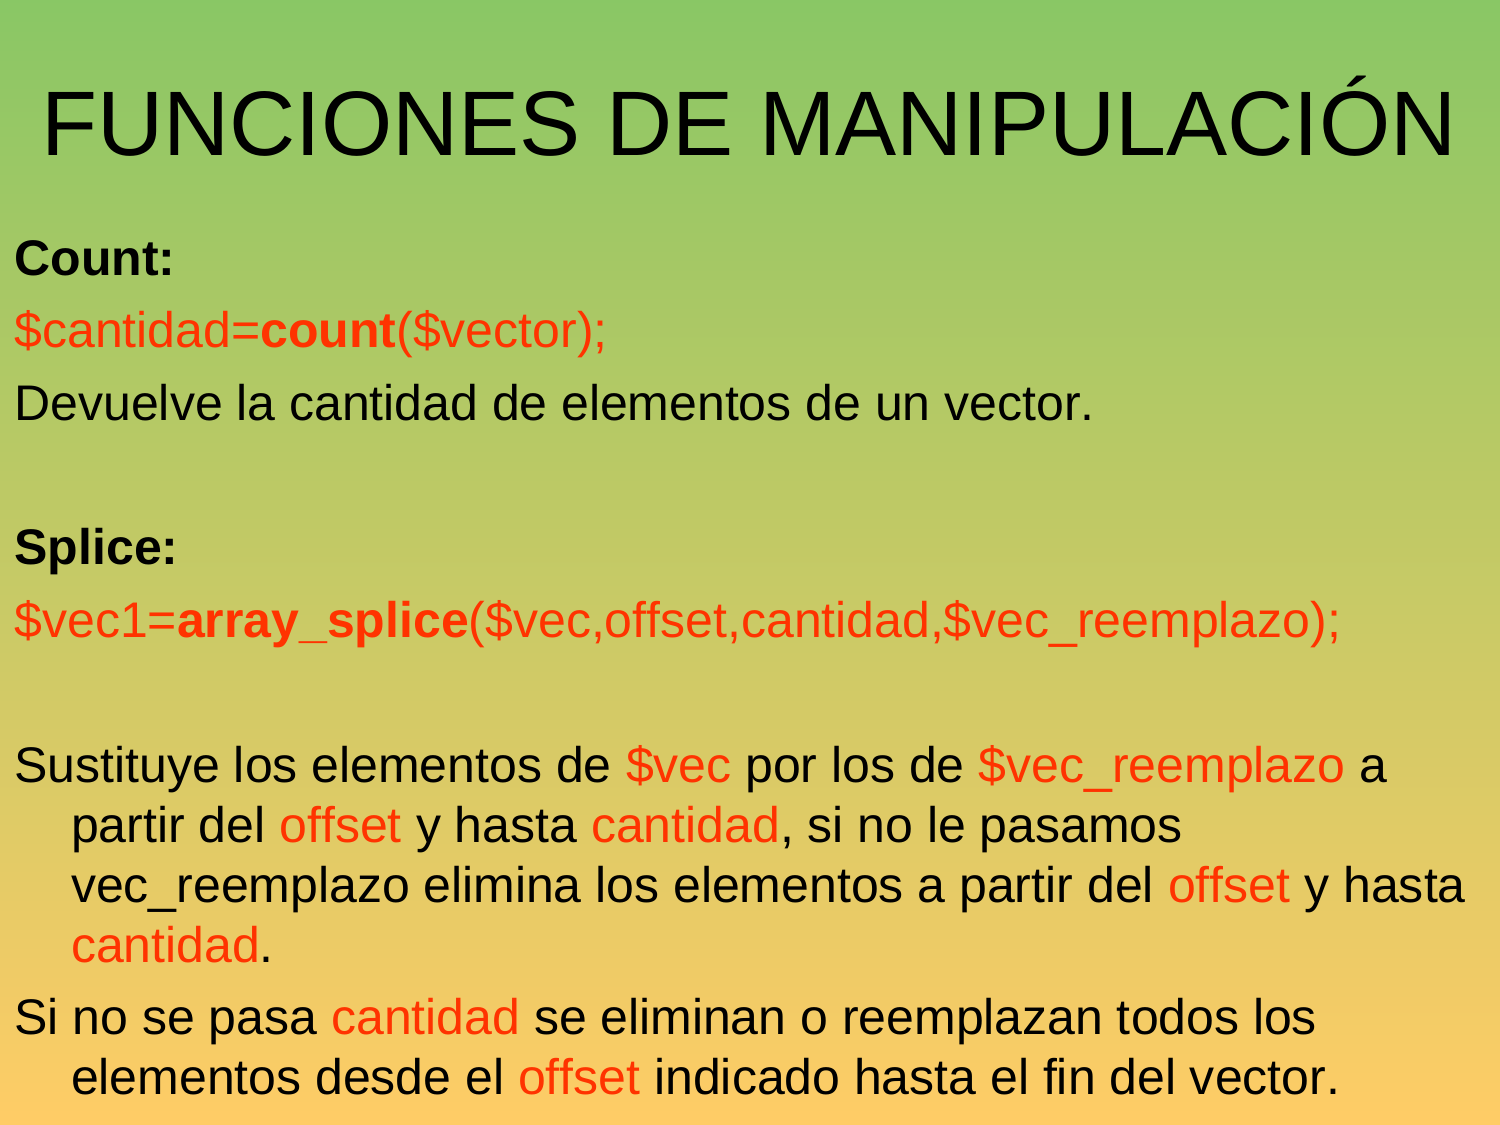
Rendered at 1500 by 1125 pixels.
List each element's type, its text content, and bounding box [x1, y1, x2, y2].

title FUNCIONES DE MANIPULACIÓN [0, 0, 1500, 238]
list Count: $cantidad=count($vector); Devuelve la cantidad de elementos de un vector. Splice: $vec1=array_splice($vec,offset,cantidad,$vec_reemplazo); Sustituye los elementos de $vec por los de $vec_reemplazo a partir del offset y hasta cantidad, si no le pasamos vec_reemplazo elimina los elementos a partir del offset y hasta cantidad. Si no se pasa cantidad se eliminan o reemplazan todos los elementos desde el offset indicado hasta el fin del vector. [0, 238, 1500, 1125]
